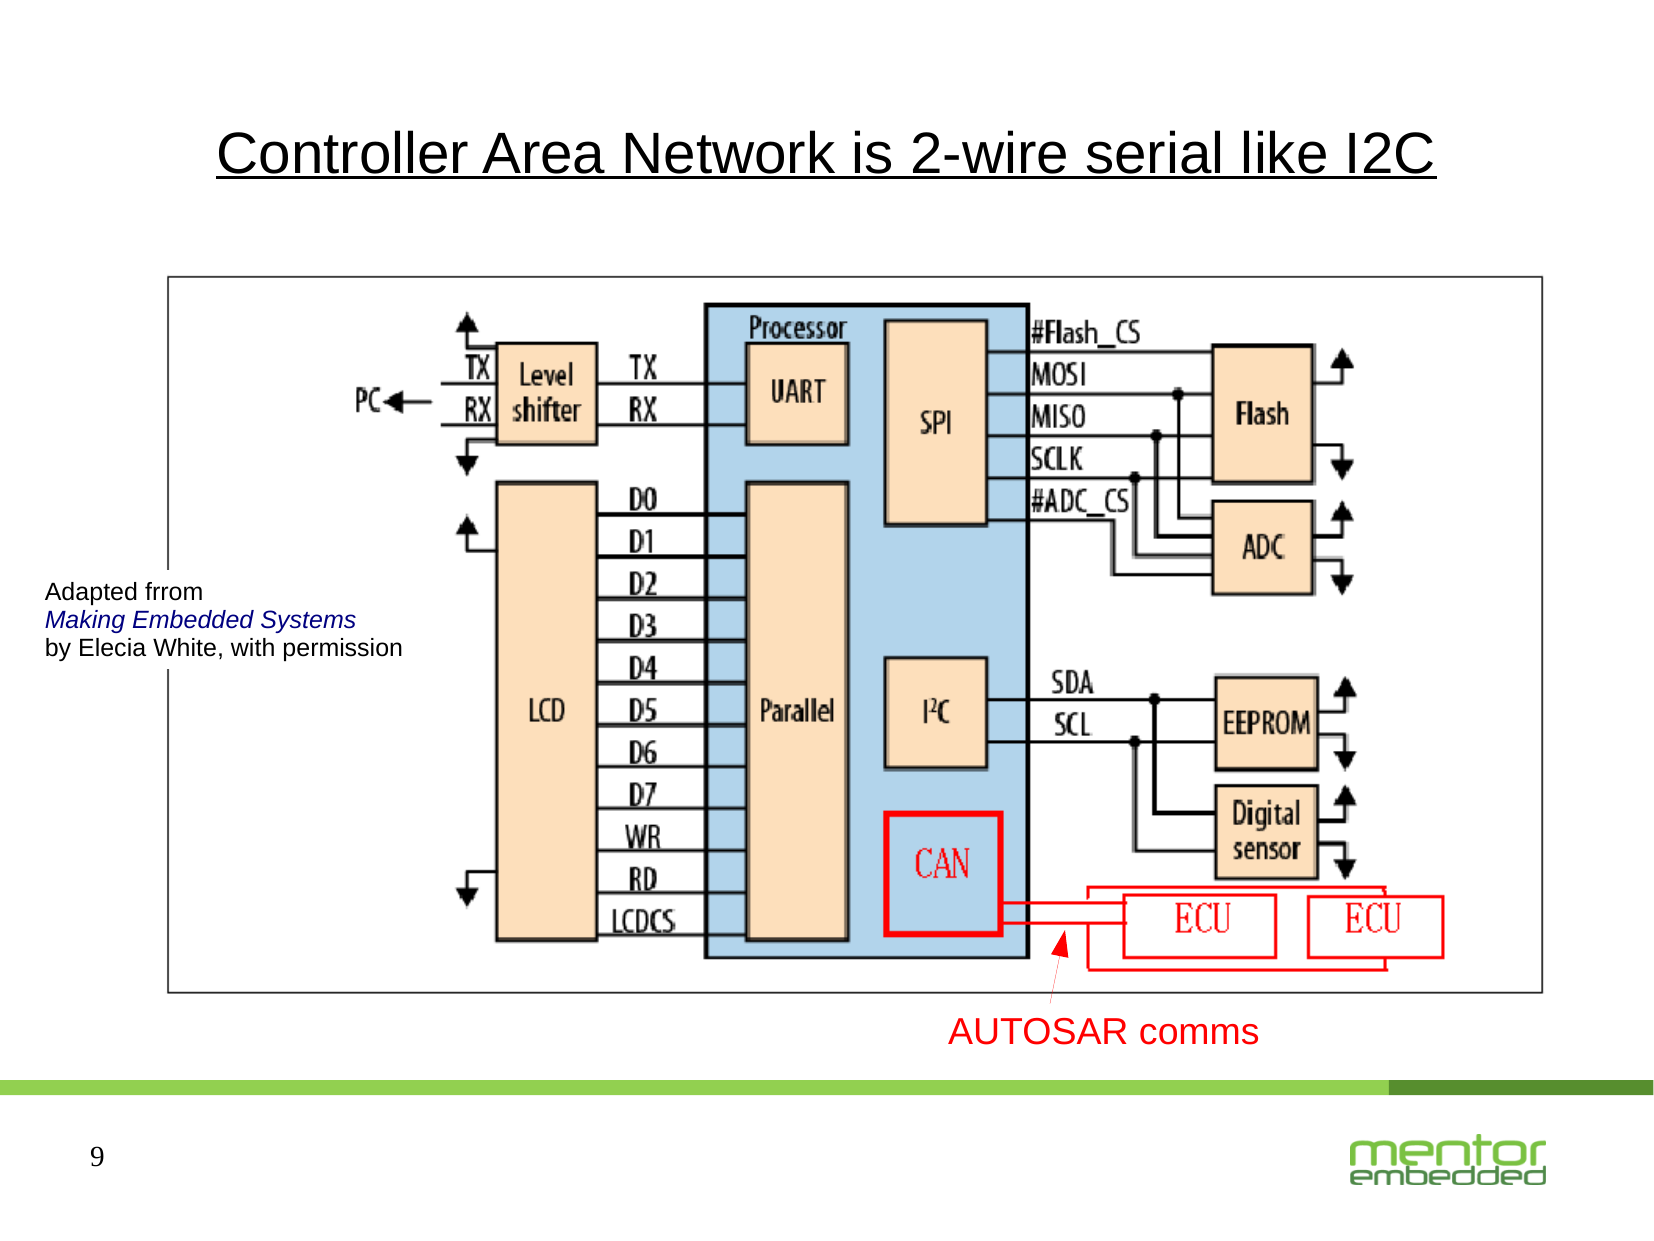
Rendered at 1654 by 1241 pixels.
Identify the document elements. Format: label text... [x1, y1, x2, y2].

title Controller Area Network is 2-wire serial like I2C [82, 49, 1571, 257]
picture [105, 257, 1562, 1011]
text_box AUTOSAR comms [933, 1003, 1276, 1061]
text_box Adapted frrom Making Embedded Systems by Elecia White, with permission [30, 570, 421, 669]
picture [1350, 1134, 1546, 1185]
